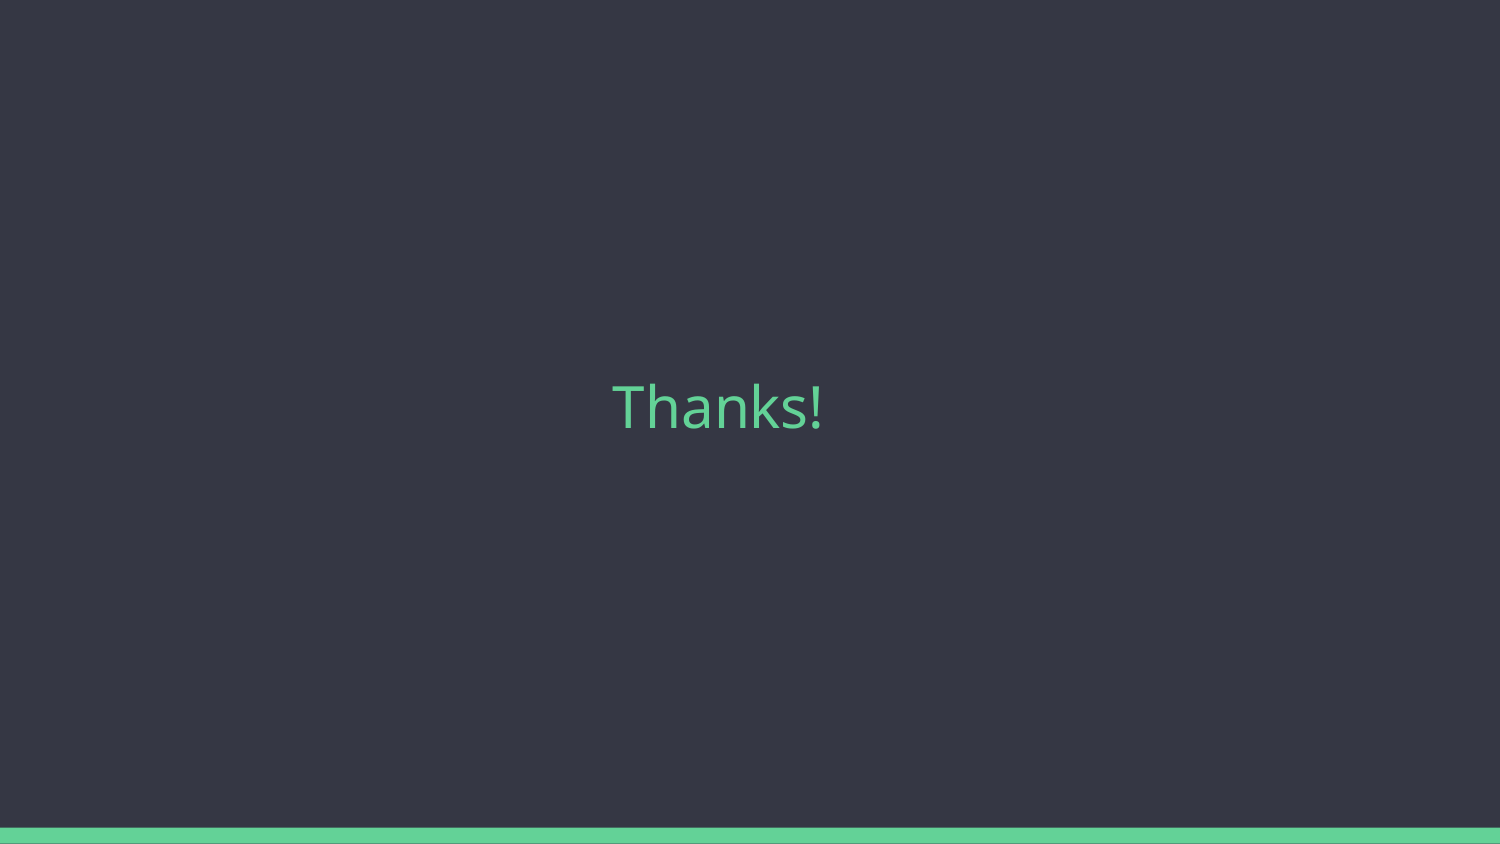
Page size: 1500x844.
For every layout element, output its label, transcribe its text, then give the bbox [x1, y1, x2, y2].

title Thanks! [64, 354, 1462, 449]
